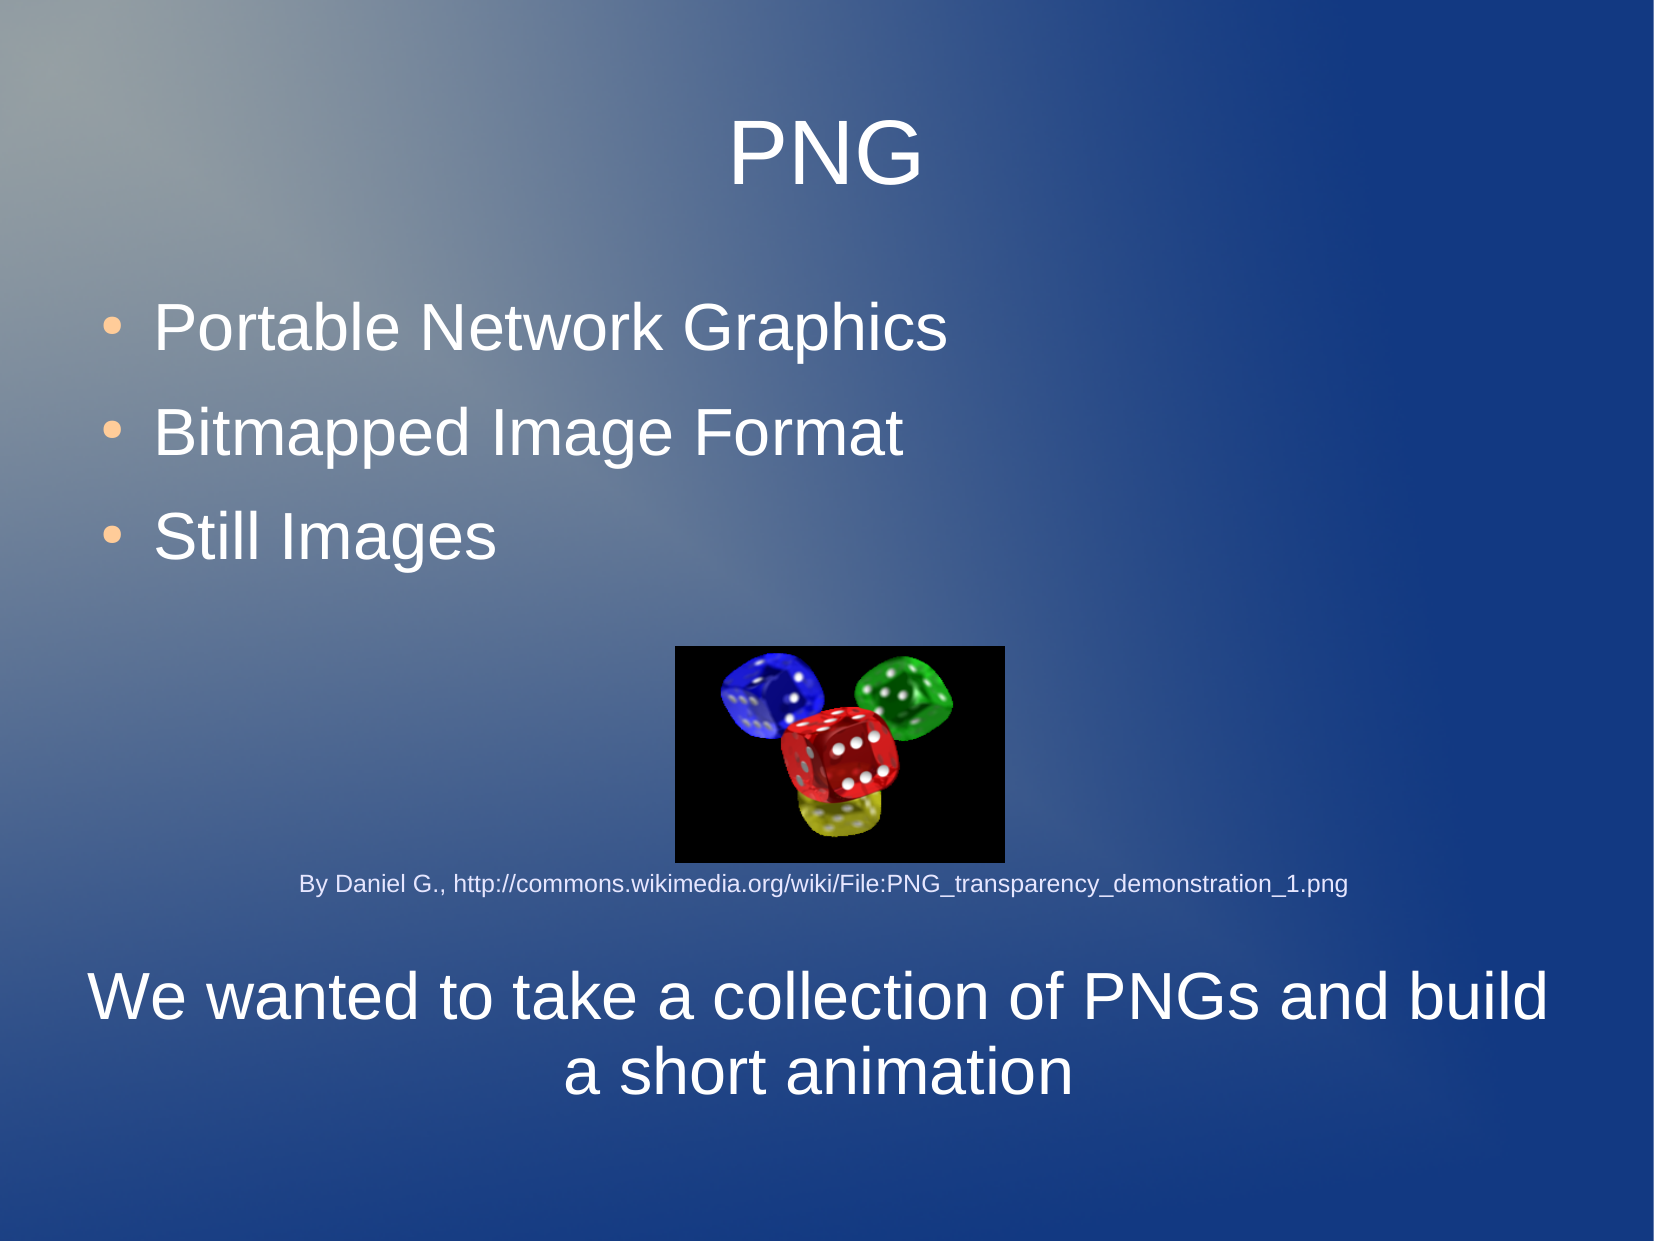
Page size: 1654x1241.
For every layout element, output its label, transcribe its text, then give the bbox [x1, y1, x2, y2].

list Portable Network Graphics Bitmapped Image Format Still Images [82, 290, 1571, 601]
title We wanted to take a collection of PNGs and build a short animation [75, 937, 1564, 1130]
picture [0, 0, 1654, 1241]
title PNG [82, 56, 1571, 250]
text_box By Daniel G., http://commons.wikimedia.org/wiki/File:PNG_transparency_demonstration_1.png [37, 862, 1613, 906]
